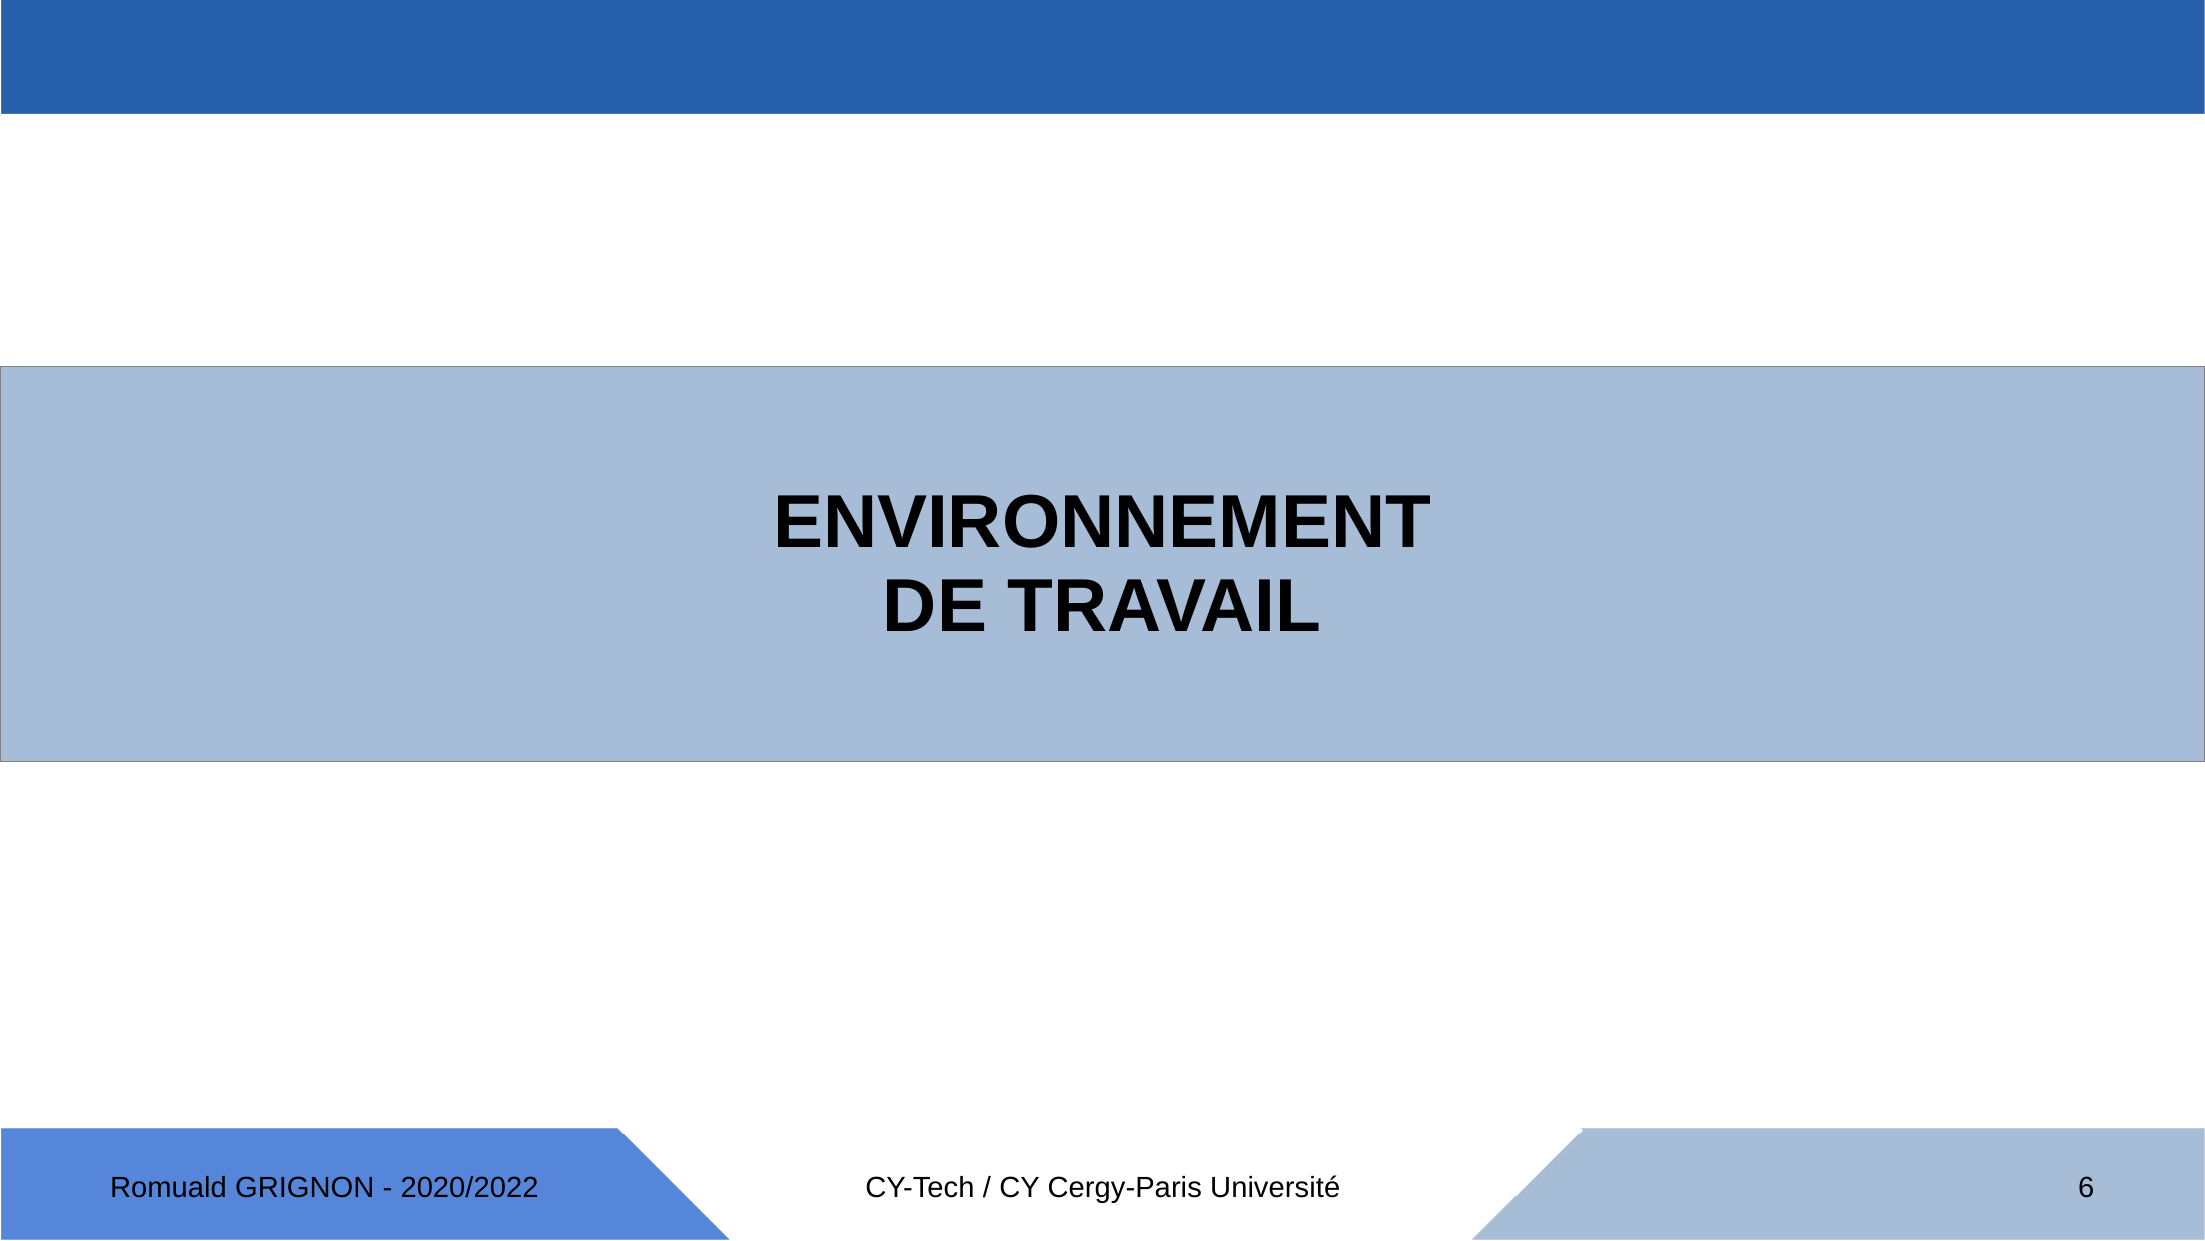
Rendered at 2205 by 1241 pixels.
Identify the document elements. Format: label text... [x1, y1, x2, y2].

text_box ENVIRONNEMENT DE TRAVAIL [0, 366, 2205, 762]
picture [0, 762, 2205, 1241]
picture [0, 0, 2205, 366]
